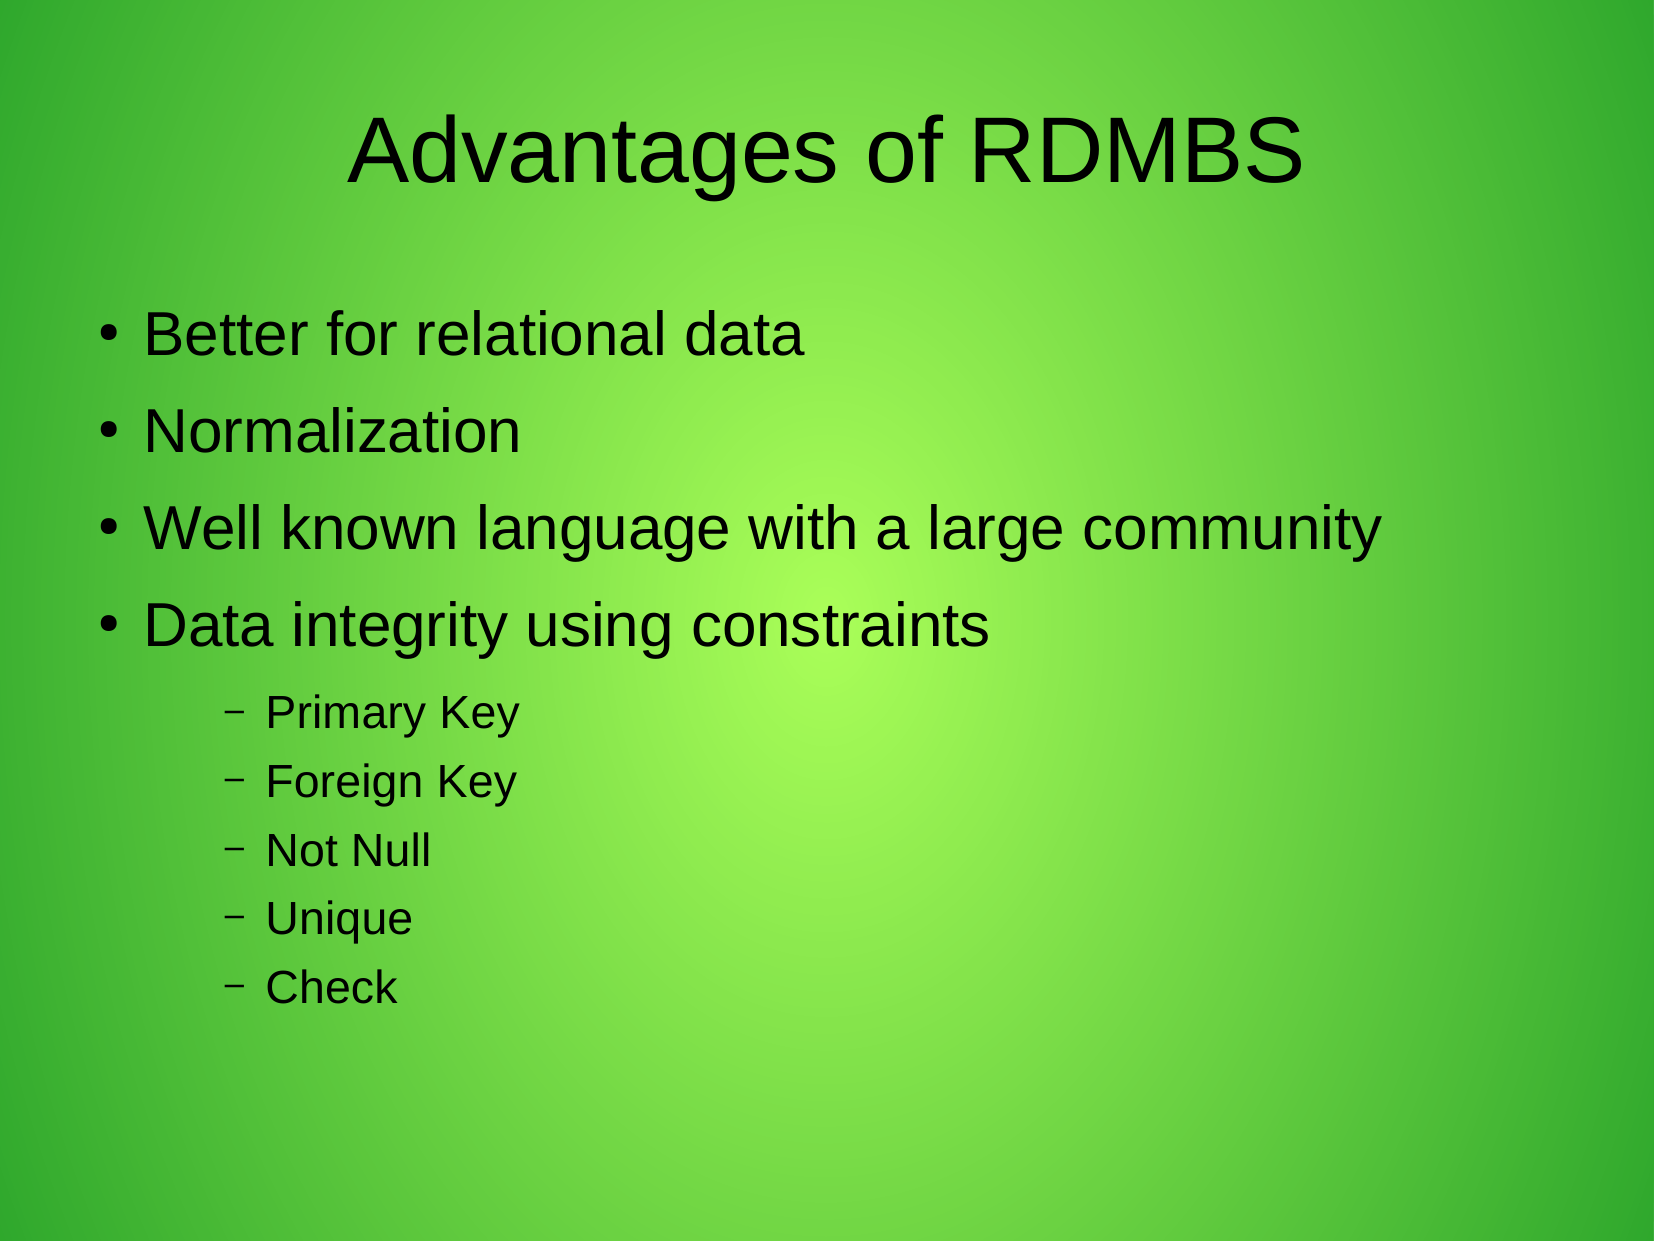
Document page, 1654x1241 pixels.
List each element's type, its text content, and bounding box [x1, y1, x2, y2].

list Better for relational data Normalization Well known language with a large community Data integrity using constraints Primary Key Foreign Key Not Null Unique Check [82, 299, 1571, 1019]
title Advantages of RDMBS [82, 47, 1571, 252]
